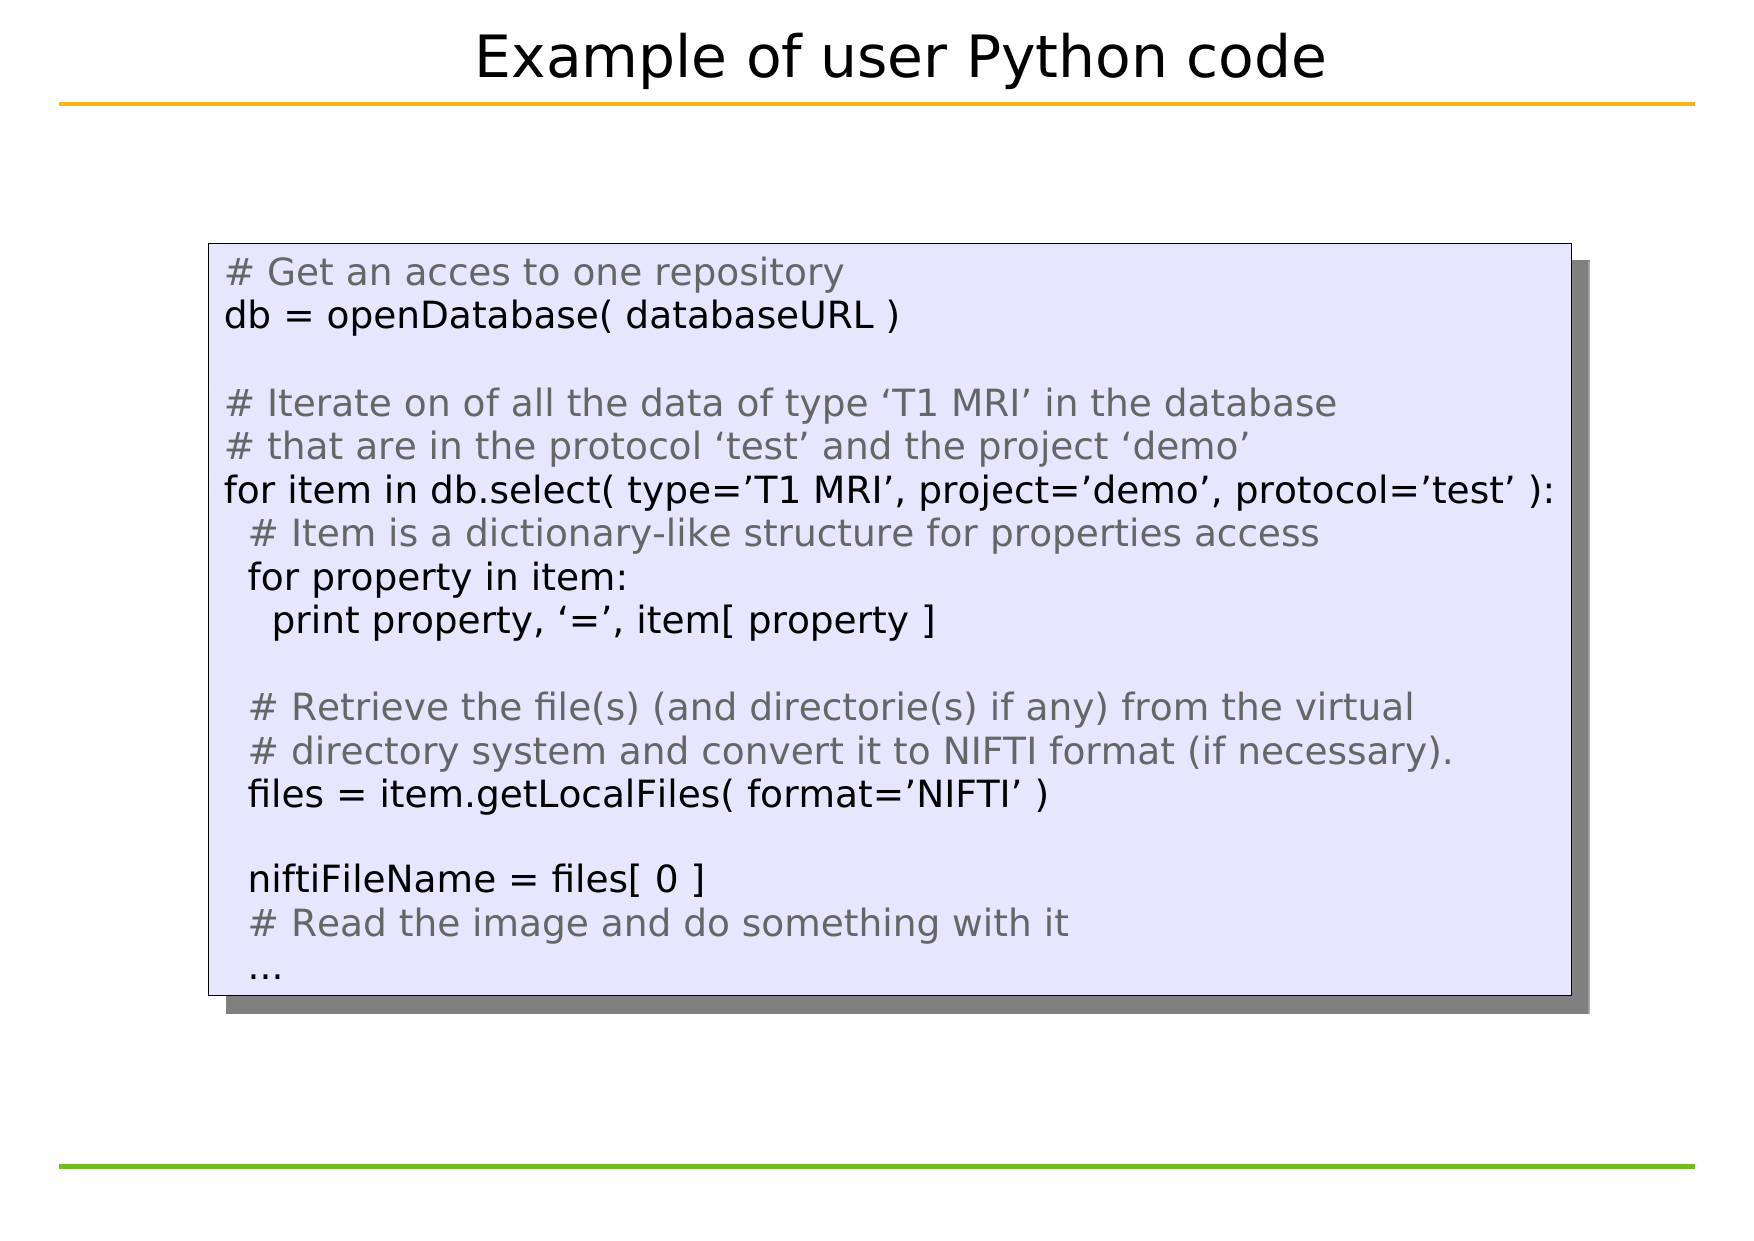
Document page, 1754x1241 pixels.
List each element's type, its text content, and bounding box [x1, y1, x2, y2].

text_box Example of user Python code [460, 16, 1343, 100]
text_box # Get an acces to one repository db = openDatabase( databaseURL ) # Iterate on of all the data of type ‘T1 MRI’ in the database # that are in the protocol ‘test’ and the project ‘demo’ for item in db.select( type=’T1 MRI’, project=’demo’, protocol=’test’ ): # Item is a dictionary-like structure for properties access for property in item: print property, ‘=’, item[ property ] # Retrieve the file(s) (and directorie(s) if any) from the virtual # directory system and convert it to NIFTI format (if necessary). files = item.getLocalFiles( format=’NIFTI’ ) niftiFileName = files[ 0 ] # Read the image and do something with it ... [208, 243, 1546, 996]
